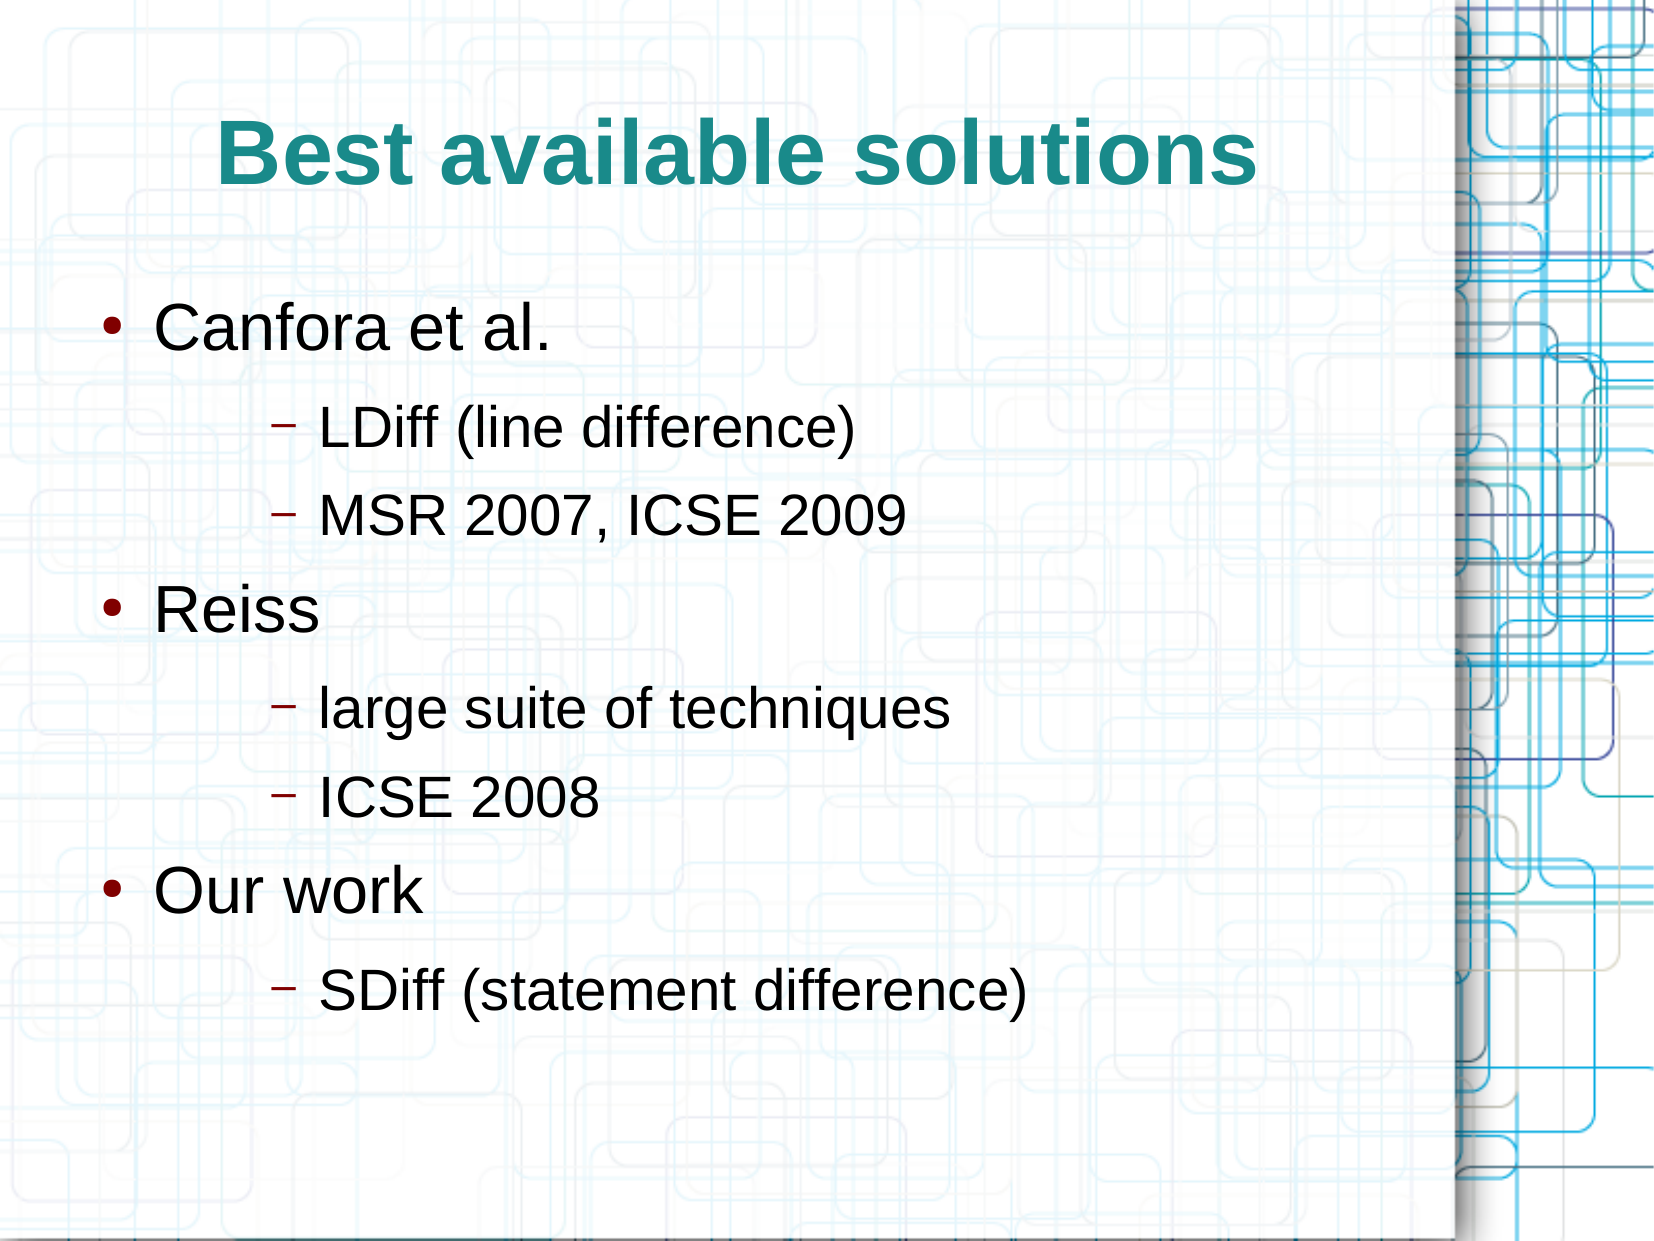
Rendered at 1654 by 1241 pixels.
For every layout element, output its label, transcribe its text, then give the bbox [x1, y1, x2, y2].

title Best available solutions [59, 56, 1418, 250]
list Canfora et al. LDiff (line difference) MSR 2007, ICSE 2009 Reiss large suite of techniques ICSE 2008 Our work SDiff (statement difference) [82, 290, 1418, 1094]
picture [0, 0, 1654, 1241]
